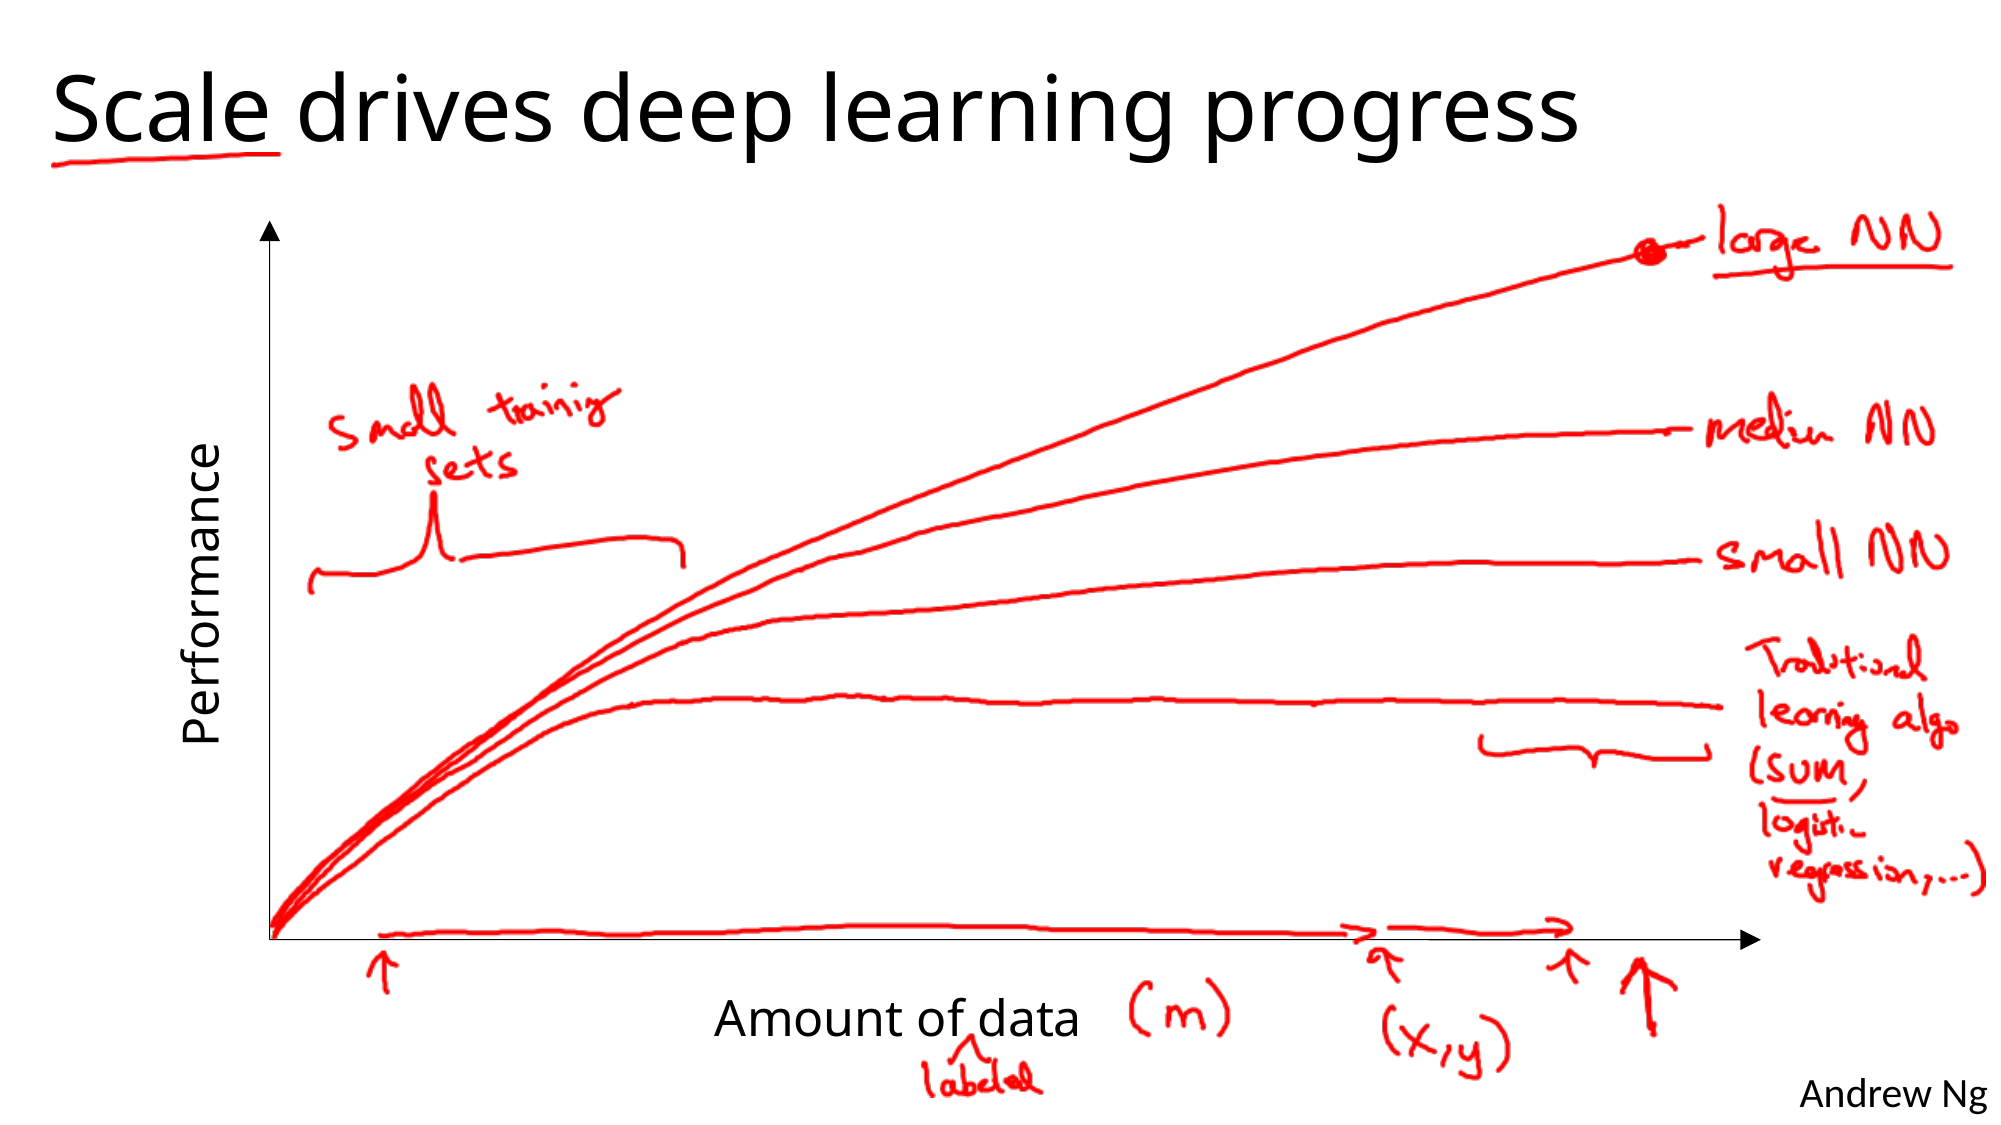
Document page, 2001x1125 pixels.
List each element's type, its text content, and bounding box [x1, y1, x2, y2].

title Scale drives deep learning progress [36, 3, 1761, 221]
picture [51, 152, 1986, 1098]
